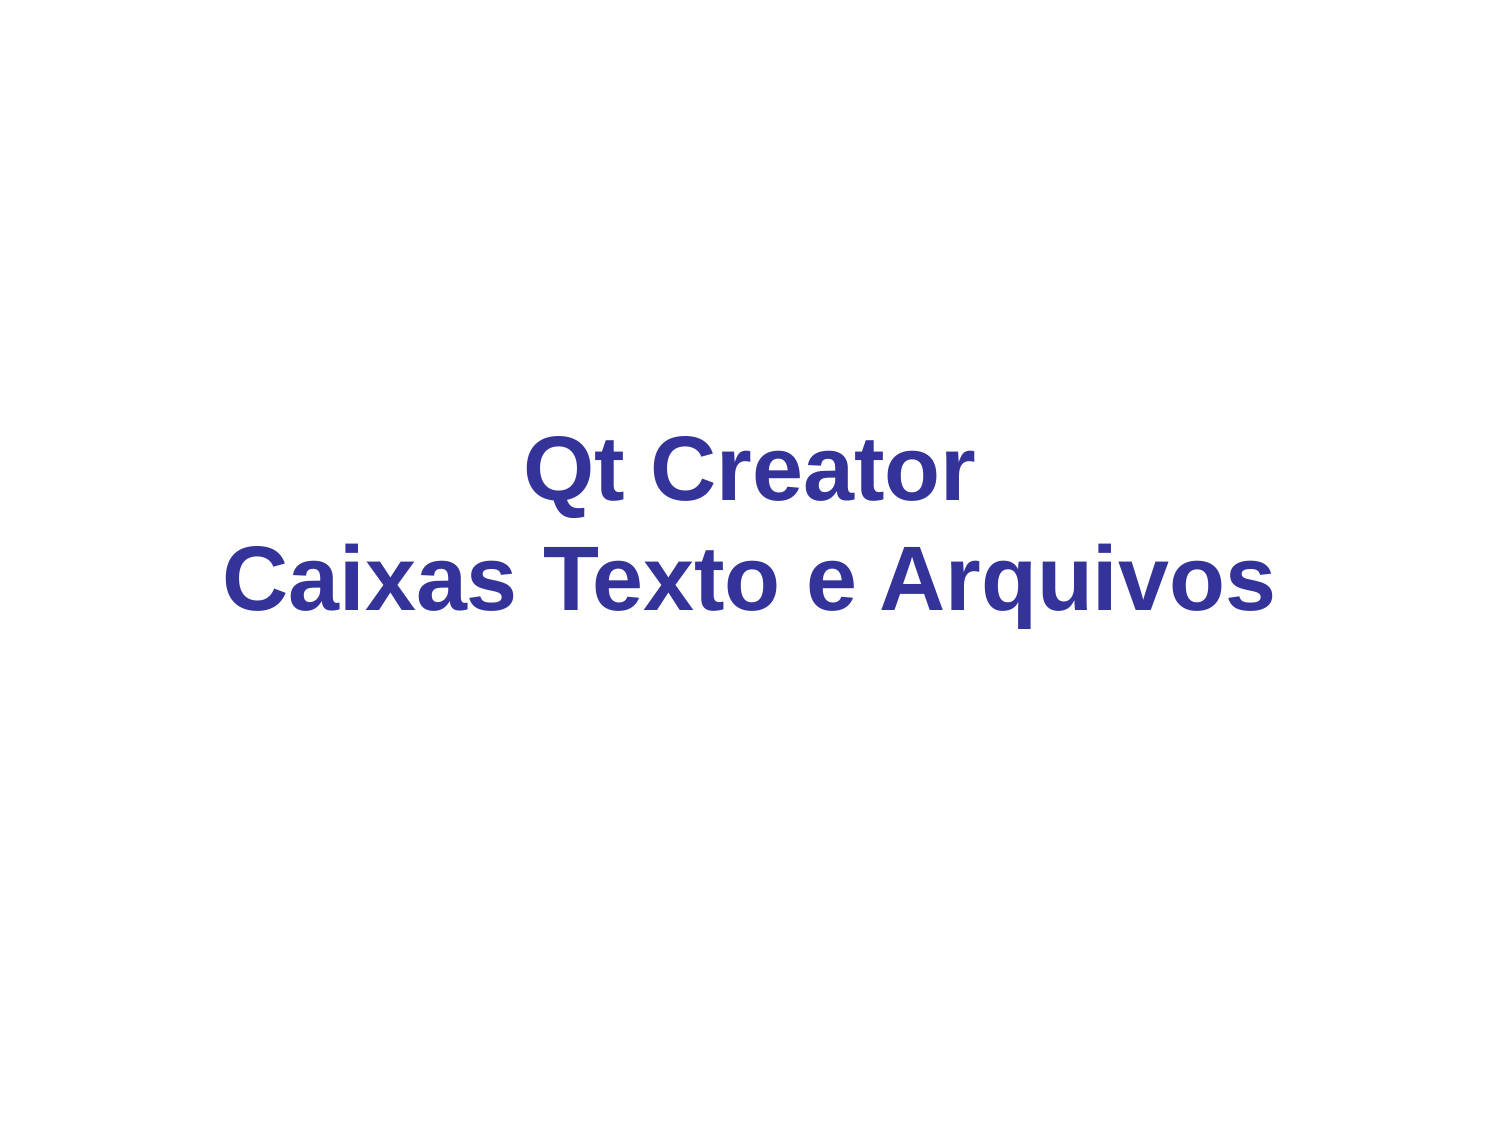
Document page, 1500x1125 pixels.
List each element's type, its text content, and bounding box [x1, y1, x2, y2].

title Qt Creator Caixas Texto e Arquivos [53, 427, 1447, 610]
